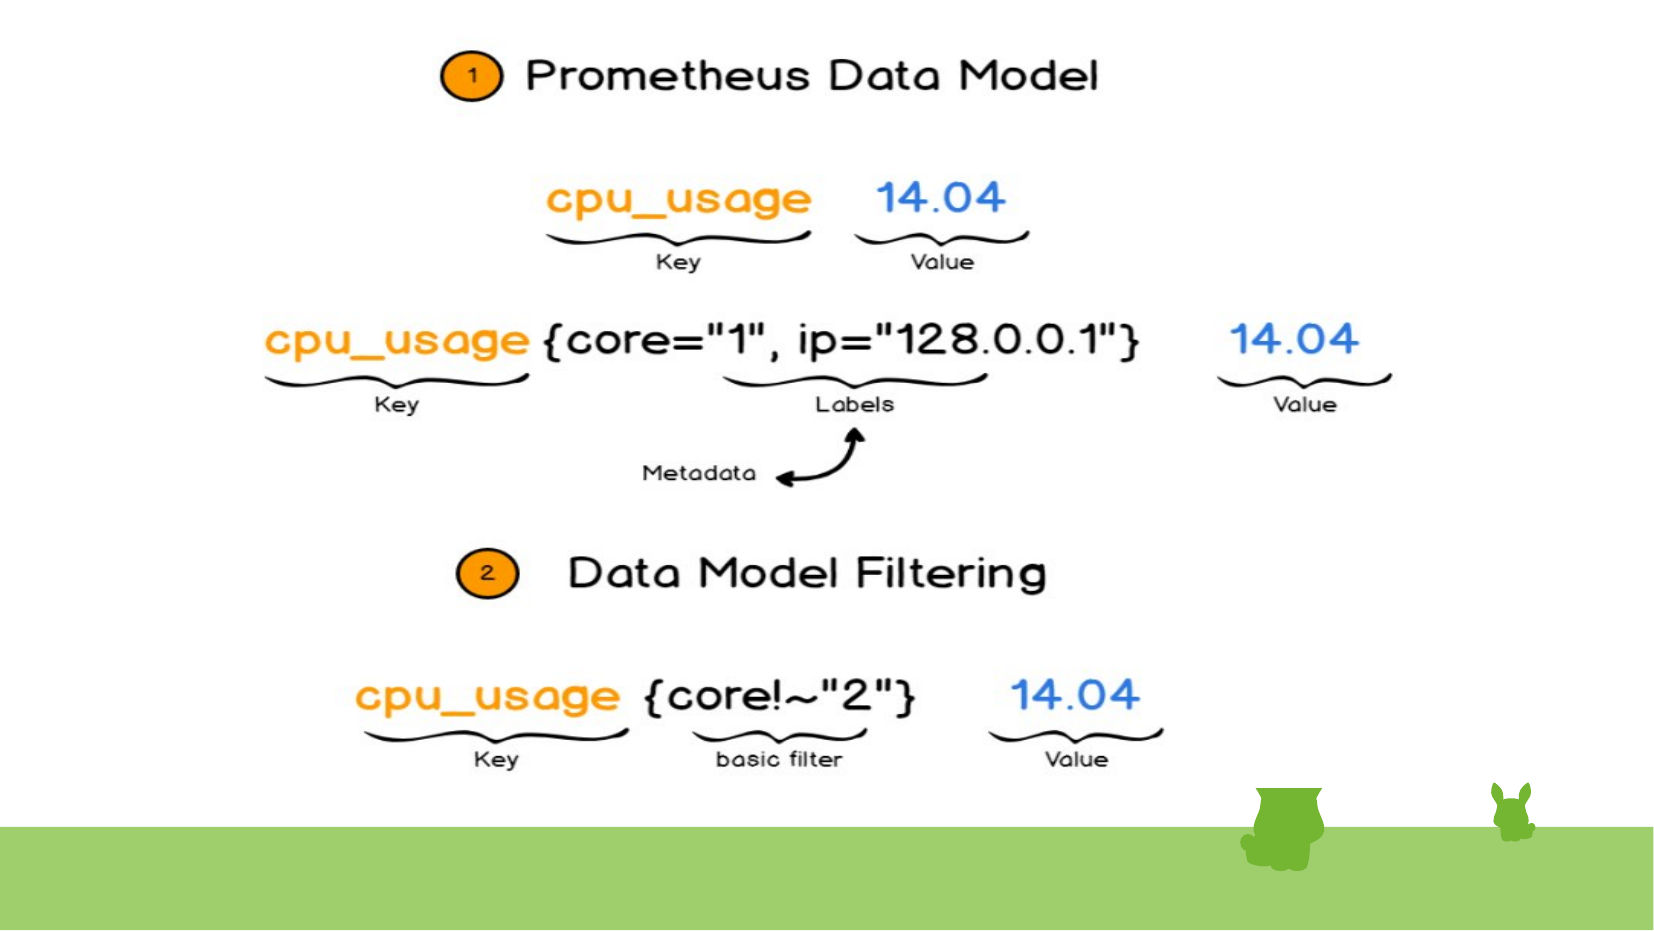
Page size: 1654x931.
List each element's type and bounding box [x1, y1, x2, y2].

picture [262, 37, 1402, 788]
